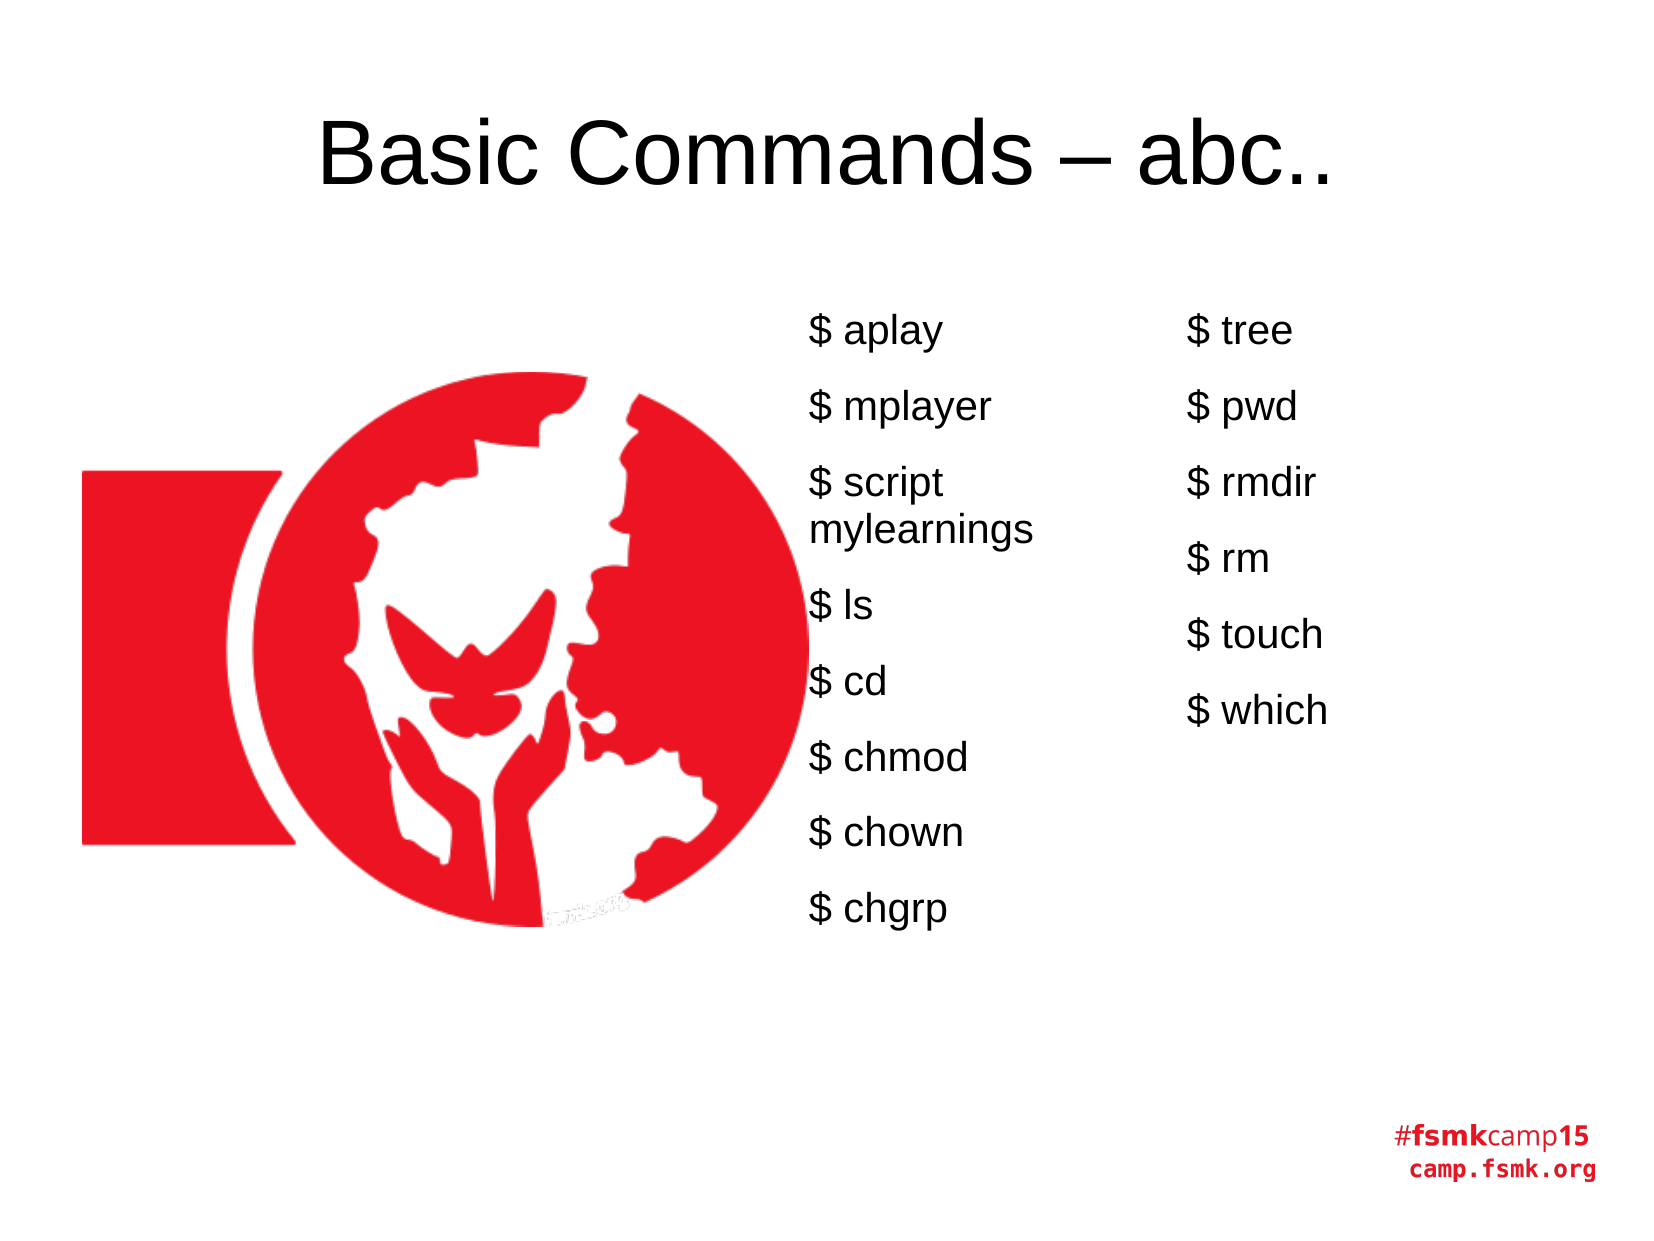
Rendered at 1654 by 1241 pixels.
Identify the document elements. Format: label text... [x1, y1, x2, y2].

picture [1394, 1124, 1595, 1182]
title Basic Commands – abc.. [82, 49, 1571, 257]
list $ tree $ pwd $ rmdir $ rm $ touch $ which [1186, 307, 1536, 1027]
list $ aplay $ mplayer $ script mylearnings $ ls $ cd $ chmod $ chown $ chgrp [808, 307, 1158, 1027]
picture [82, 372, 808, 927]
